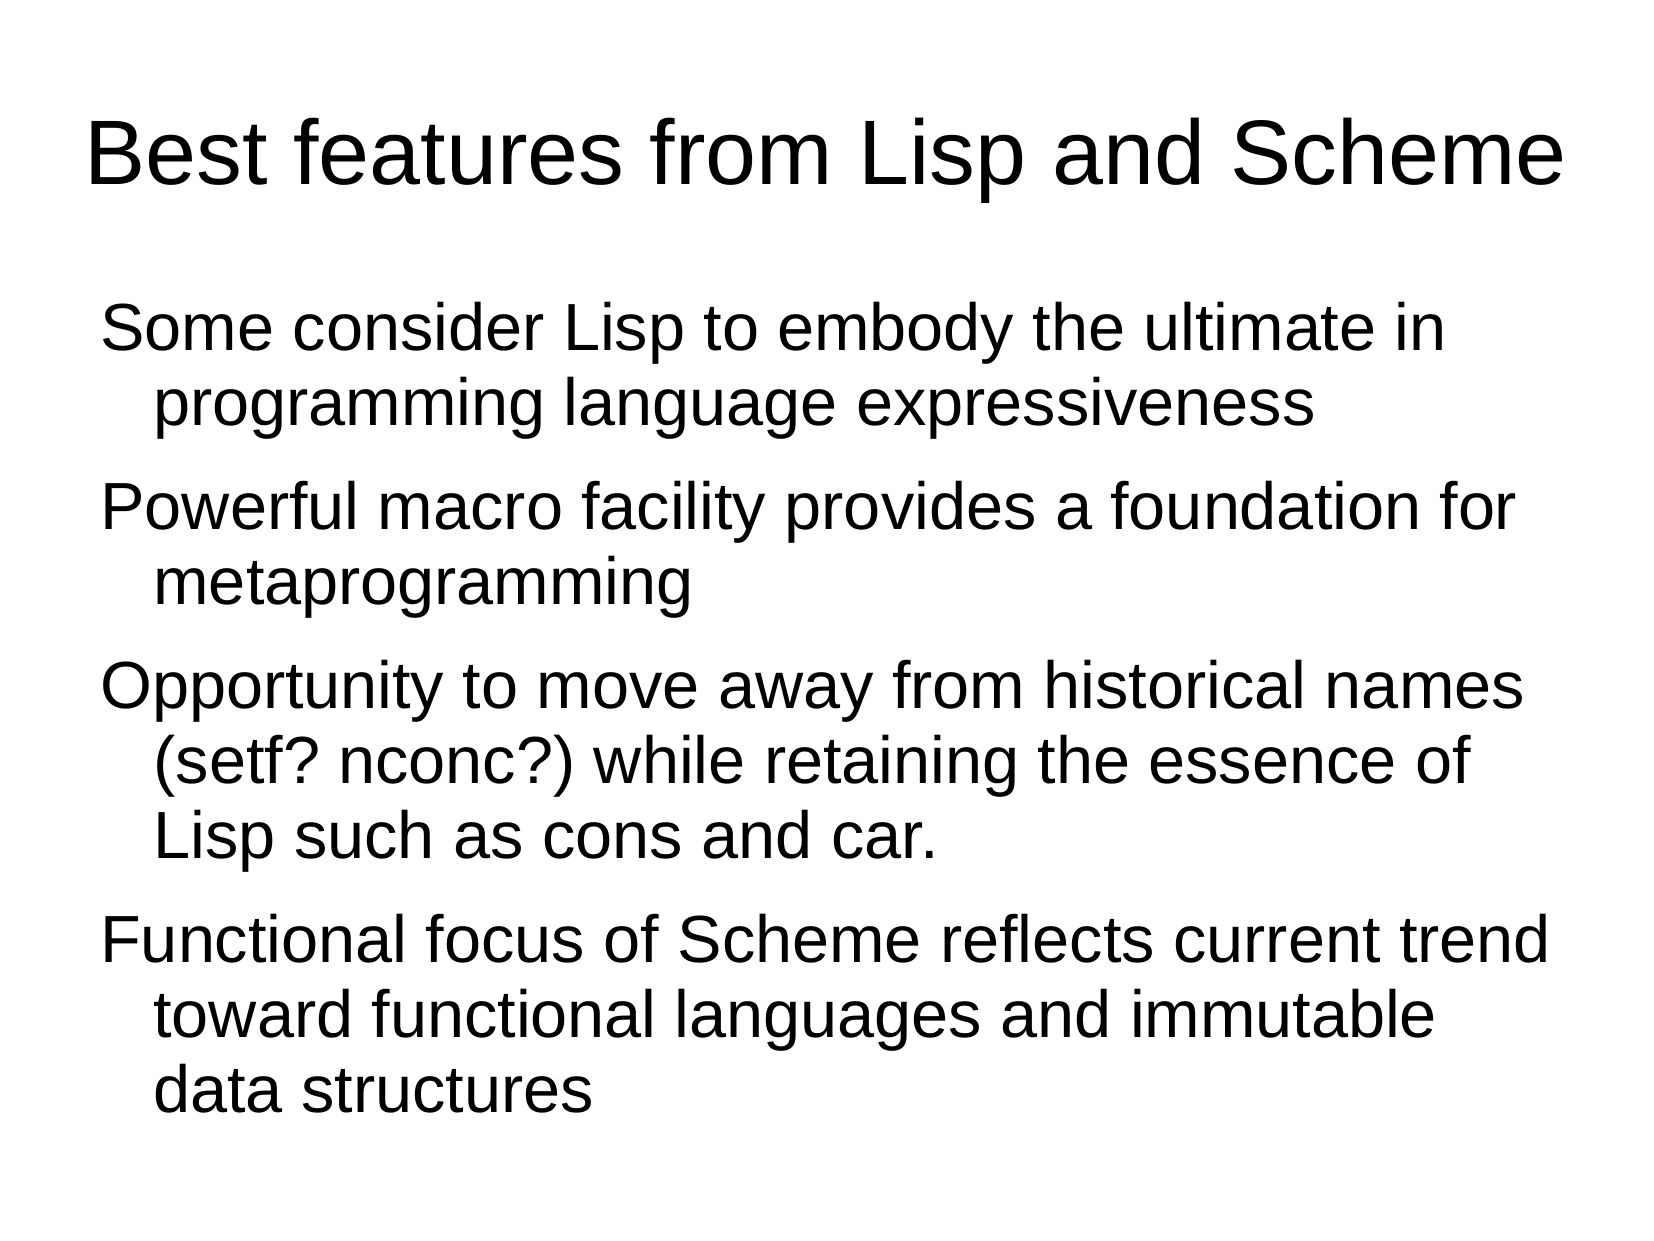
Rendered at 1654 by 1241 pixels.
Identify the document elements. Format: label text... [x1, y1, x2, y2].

title Best features from Lisp and Scheme [82, 56, 1571, 250]
list Some consider Lisp to embody the ultimate in programming language expressiveness Powerful macro facility provides a foundation for metaprogramming Opportunity to move away from historical names (setf? nconc?) while retaining the essence of Lisp such as cons and car. Functional focus of Scheme reflects current trend toward functional languages and immutable data structures [82, 290, 1571, 1122]
